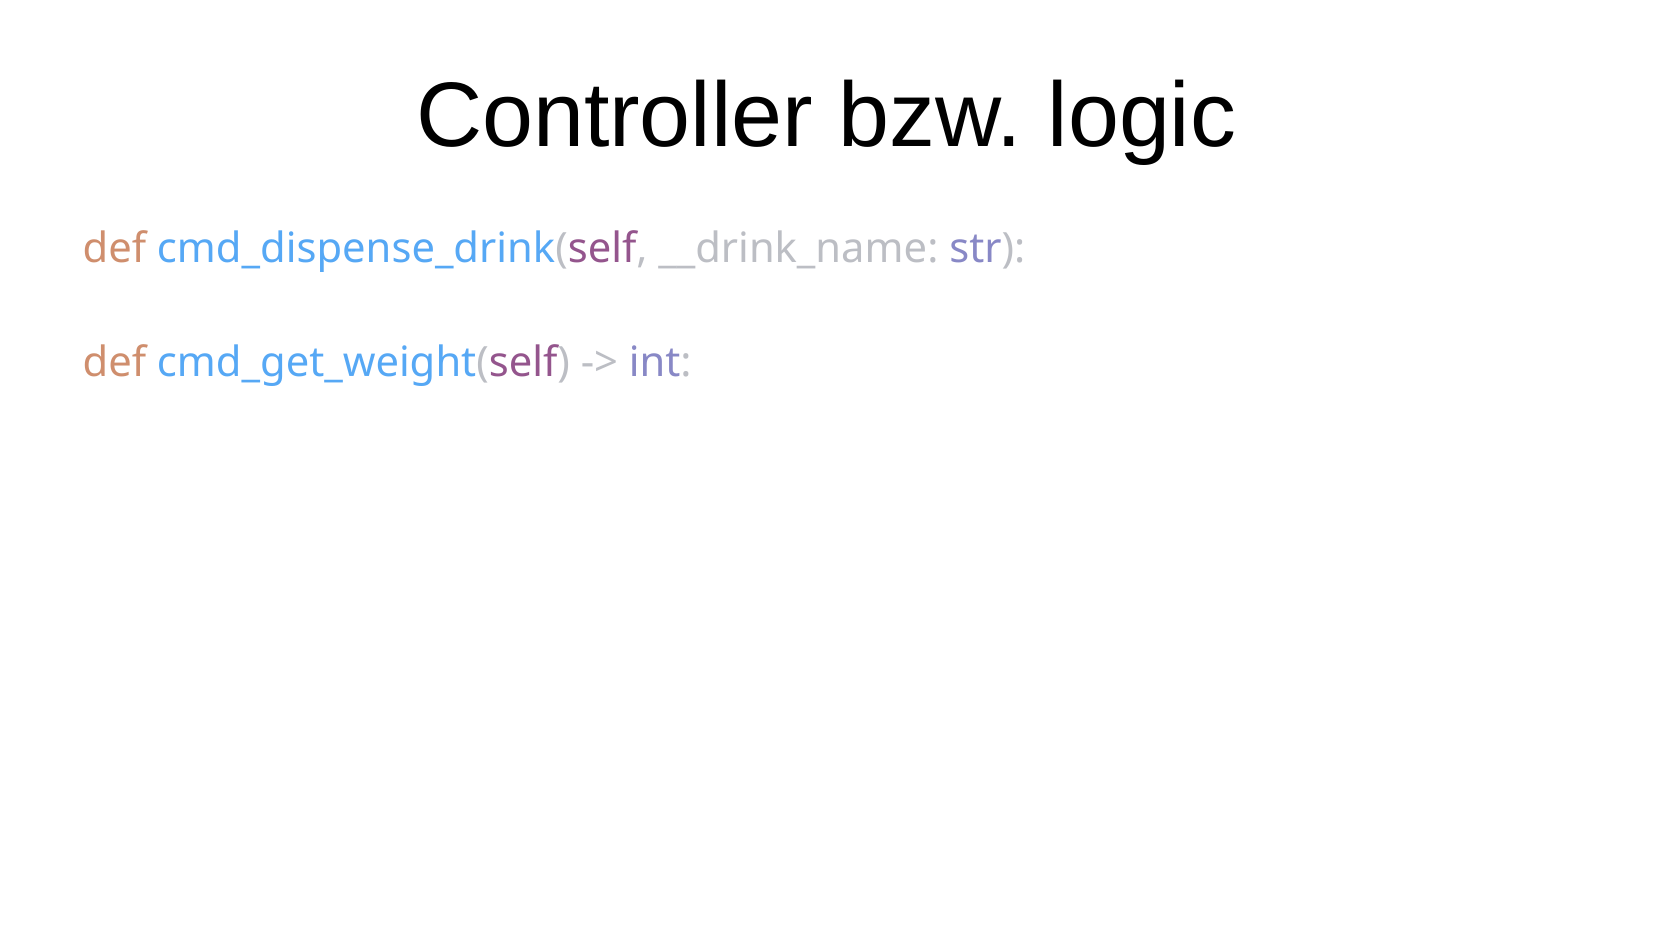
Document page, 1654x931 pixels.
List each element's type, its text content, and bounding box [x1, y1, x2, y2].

title Controller bzw. logic [82, 37, 1571, 193]
list def cmd_dispense_drink(self, __drink_name: str): def cmd_get_weight(self) -> int: [82, 217, 1571, 758]
